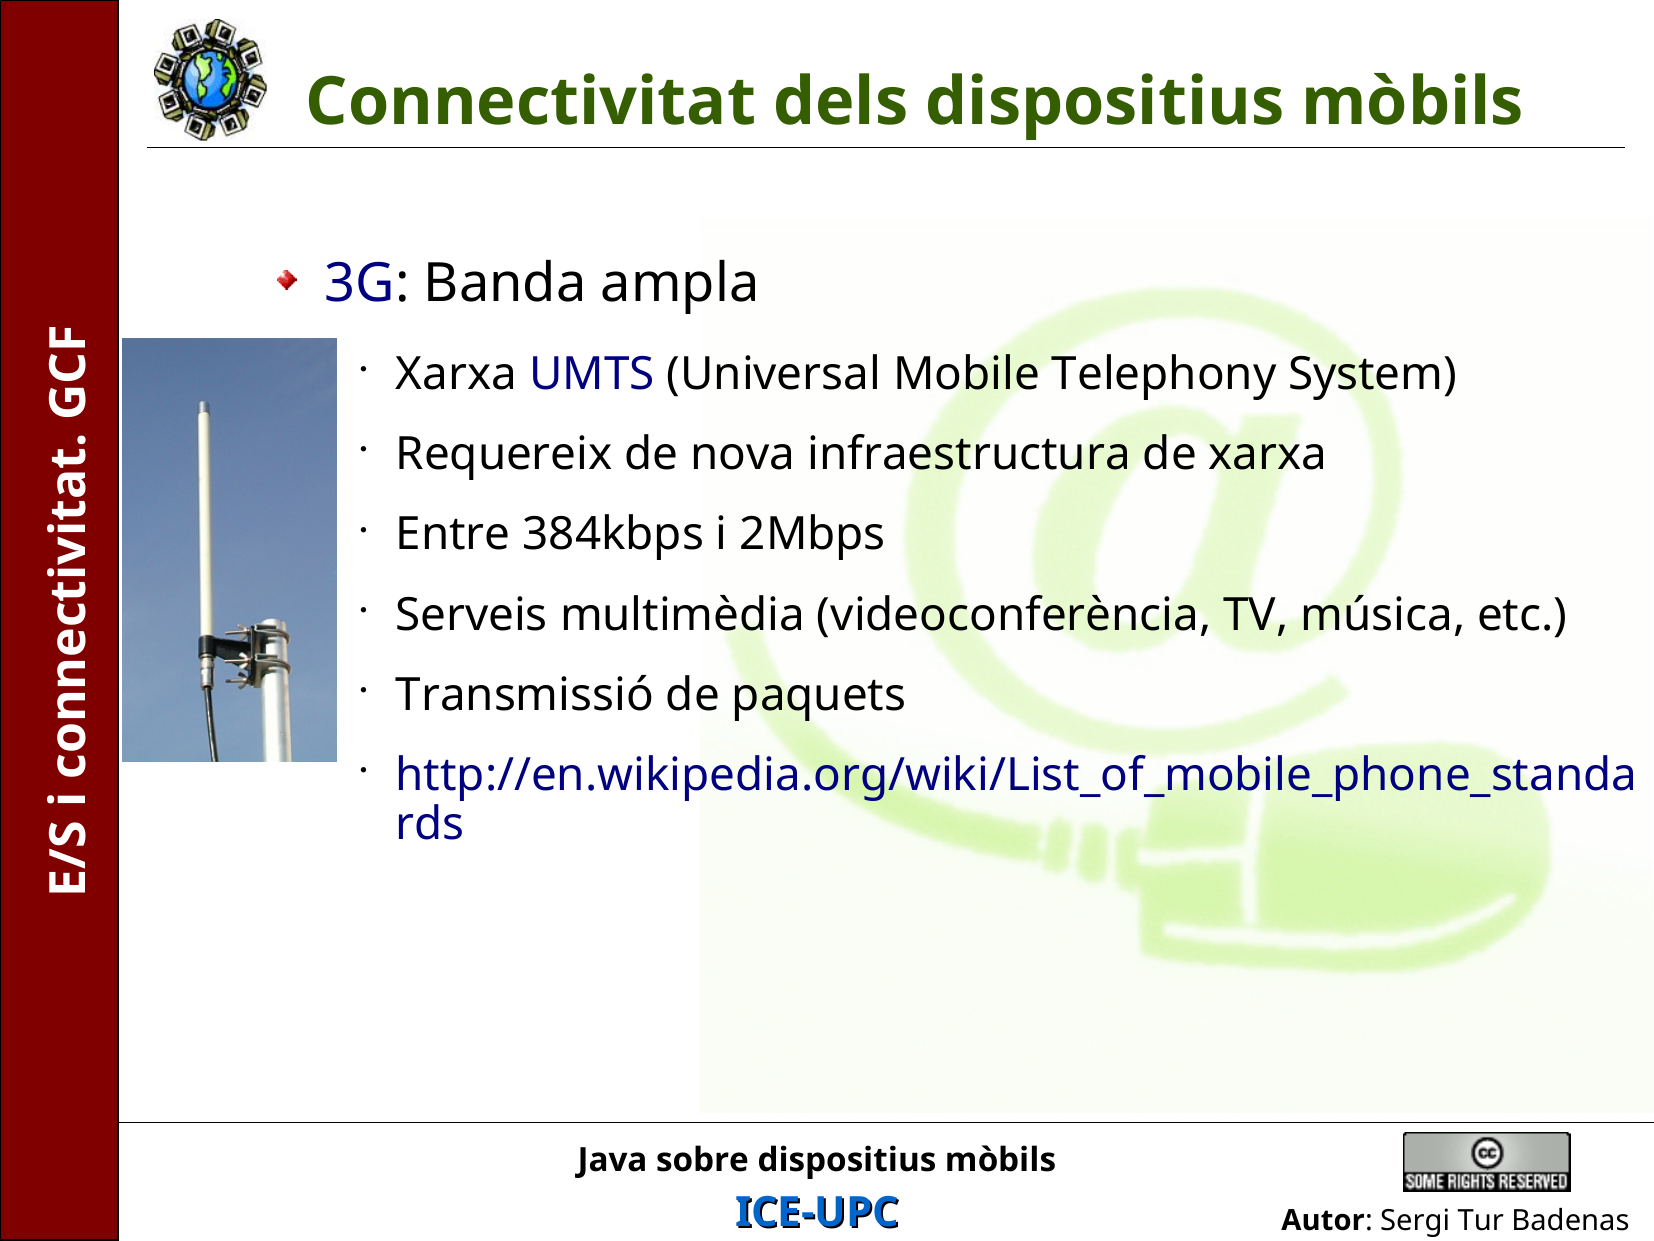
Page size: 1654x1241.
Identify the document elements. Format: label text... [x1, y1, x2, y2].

picture [1403, 1132, 1571, 1192]
picture [700, 217, 1654, 1113]
list 3G: Banda ampla Xarxa UMTS (Universal Mobile Telephony System) Requereix de nova infraestructura de xarxa Entre 384kbps i 2Mbps Serveis multimèdia (videoconferència, TV, música, etc.) Transmissió de paquets http://en.wikipedia.org/wiki/List_of_mobile_phone_standards [183, 242, 1642, 1078]
picture [122, 338, 337, 762]
picture [154, 19, 268, 142]
title Connectivitat dels dispositius mòbils [171, 56, 1654, 141]
